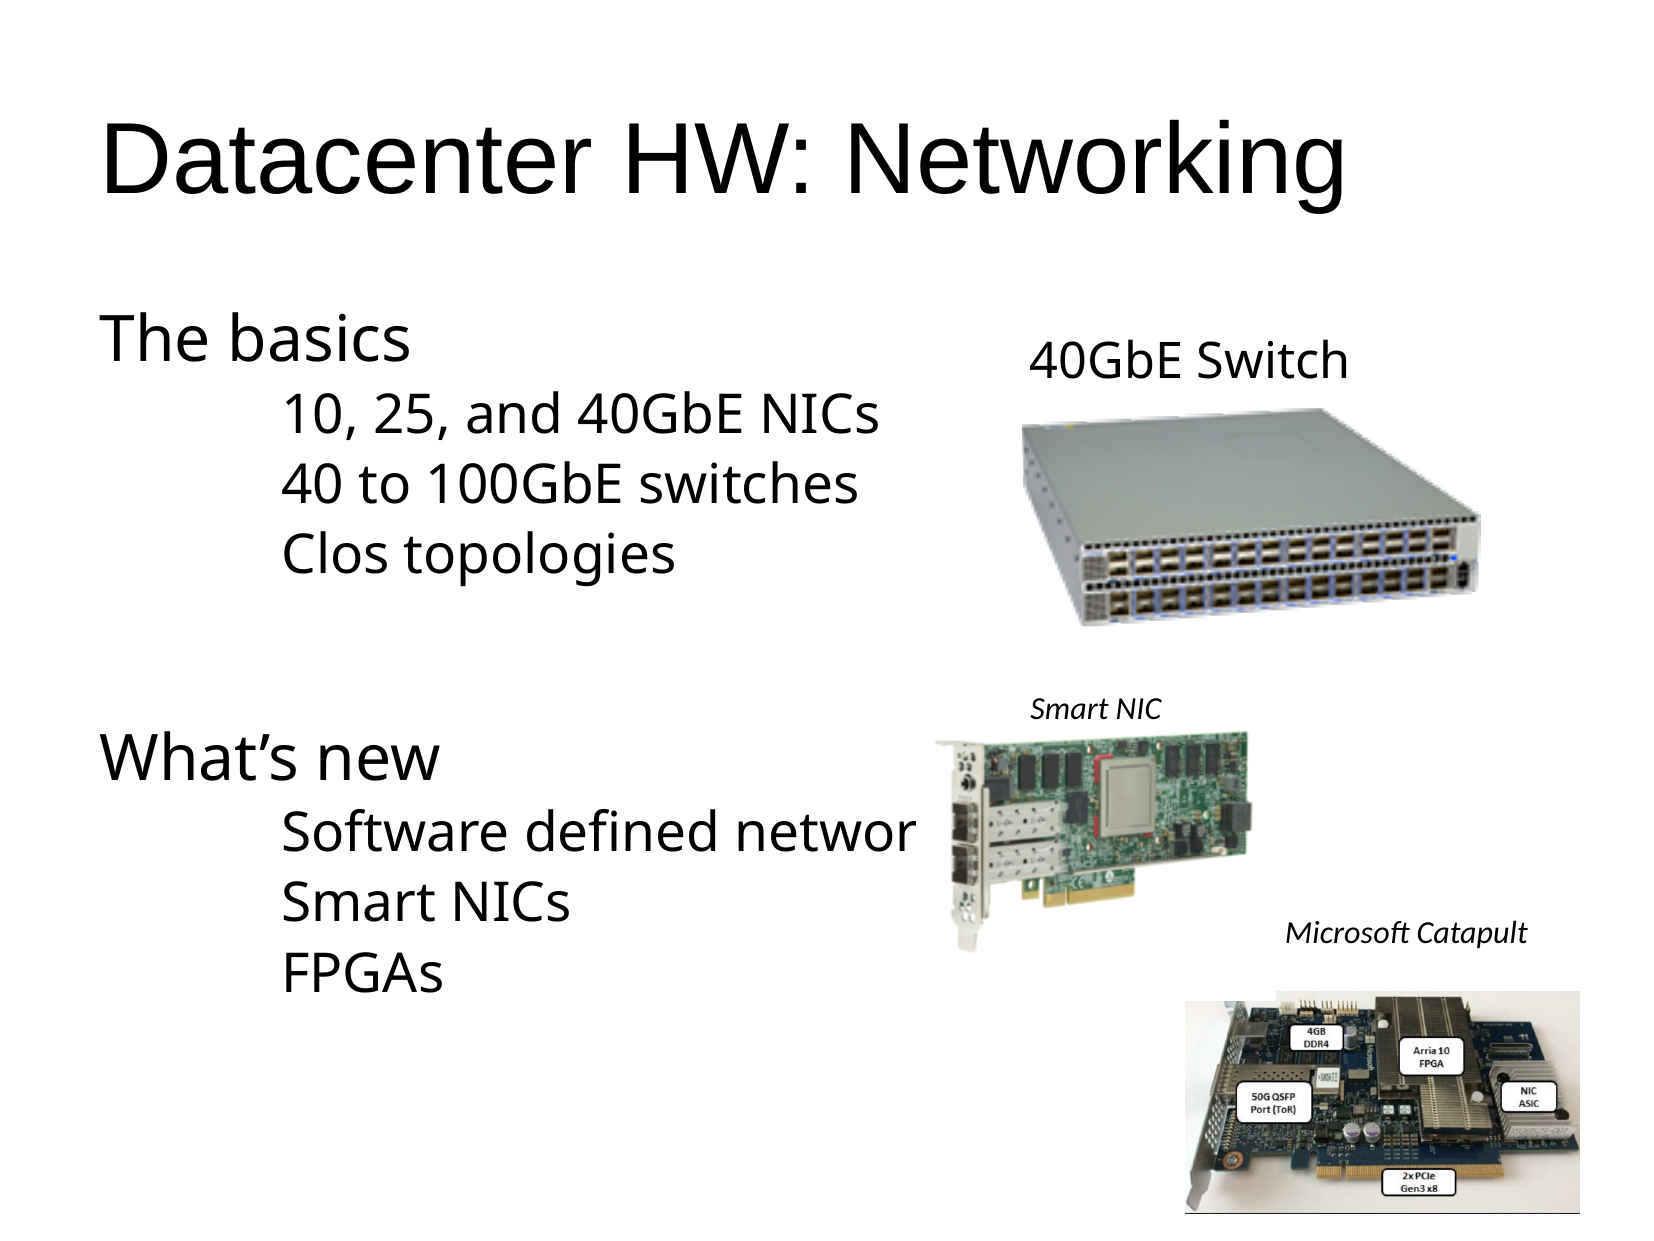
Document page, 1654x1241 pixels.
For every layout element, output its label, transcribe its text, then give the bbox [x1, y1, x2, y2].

list The basics 10, 25, and 40GbE NICs 40 to 100GbE switches Clos topologies What’s new Software defined networking Smart NICs FPGAs [82, 289, 1571, 1241]
text_box 40GbE Switch [974, 320, 1407, 399]
text_box Smart NIC [940, 678, 1252, 735]
text_box Microsoft Catapult [1276, 903, 1562, 959]
title Datacenter HW: Networking [82, 49, 1571, 257]
picture [916, 320, 1580, 1214]
